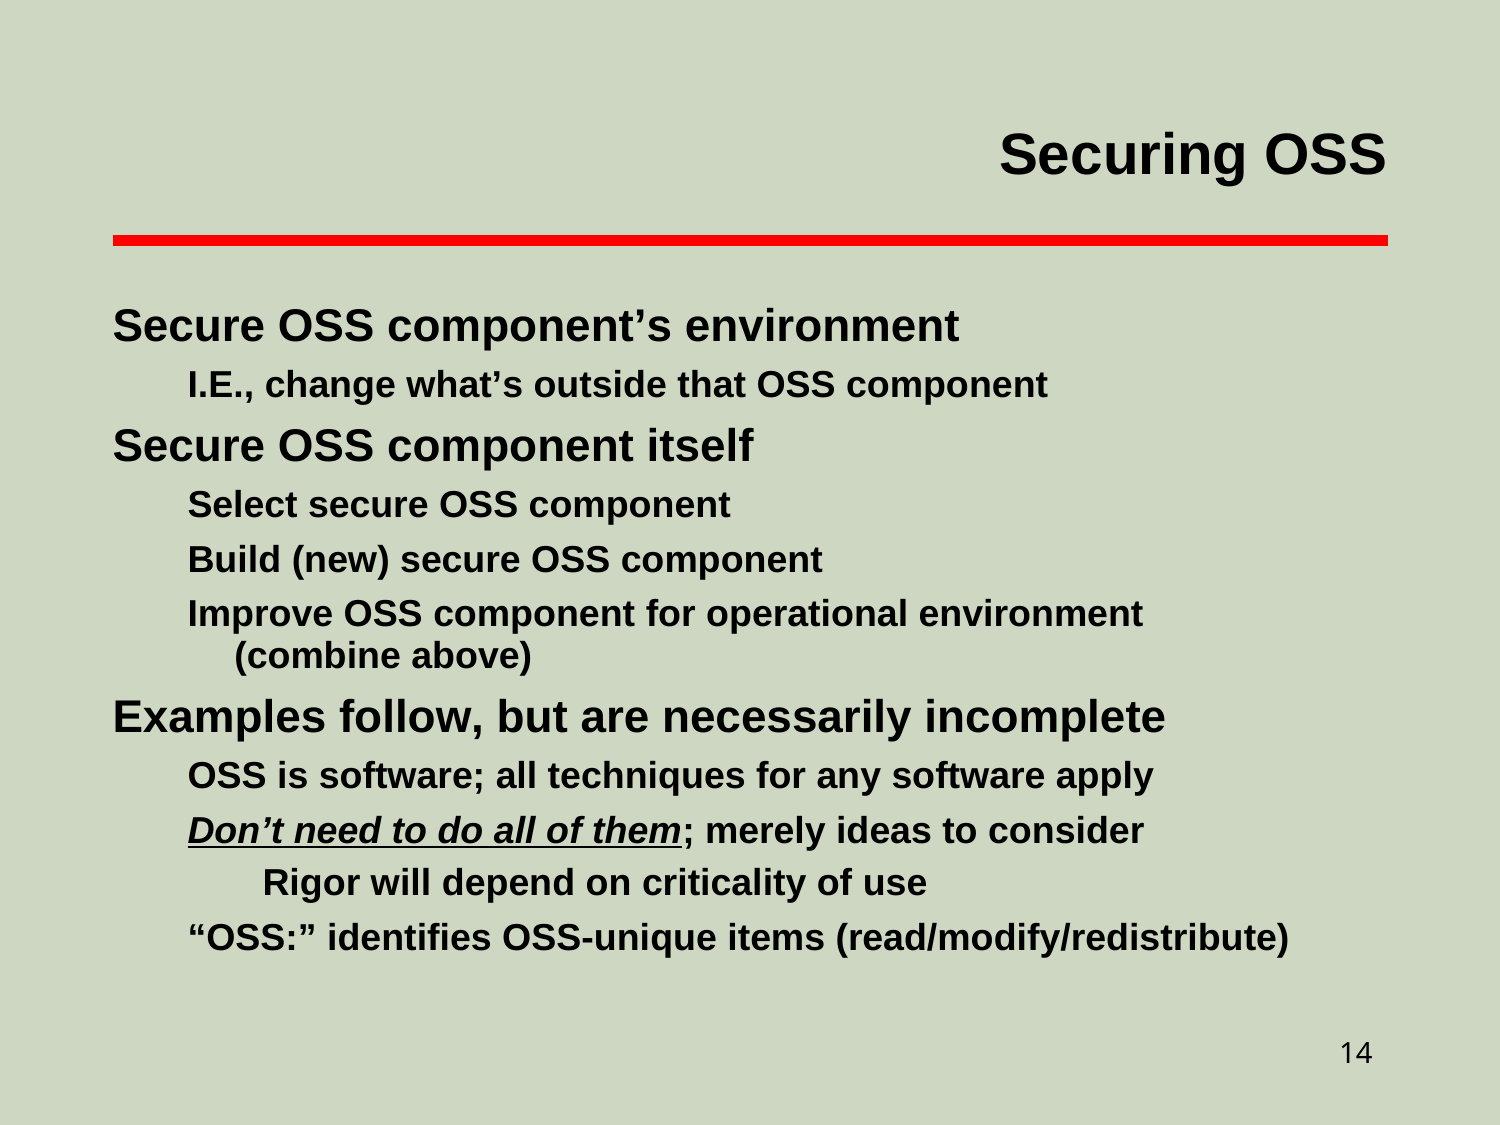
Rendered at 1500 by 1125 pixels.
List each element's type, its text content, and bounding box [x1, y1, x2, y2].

list Secure OSS component’s environment I.E., change what’s outside that OSS component Secure OSS component itself Select secure OSS component Build (new) secure OSS component Improve OSS component for operational environment (combine above) Examples follow, but are necessarily incomplete OSS is software; all techniques for any software apply Don’t need to do all of them; merely ideas to consider Rigor will depend on criticality of use “OSS:” identifies OSS-unique items (read/modify/redistribute) [112, 299, 1388, 1084]
title Securing OSS [337, 93, 1388, 217]
